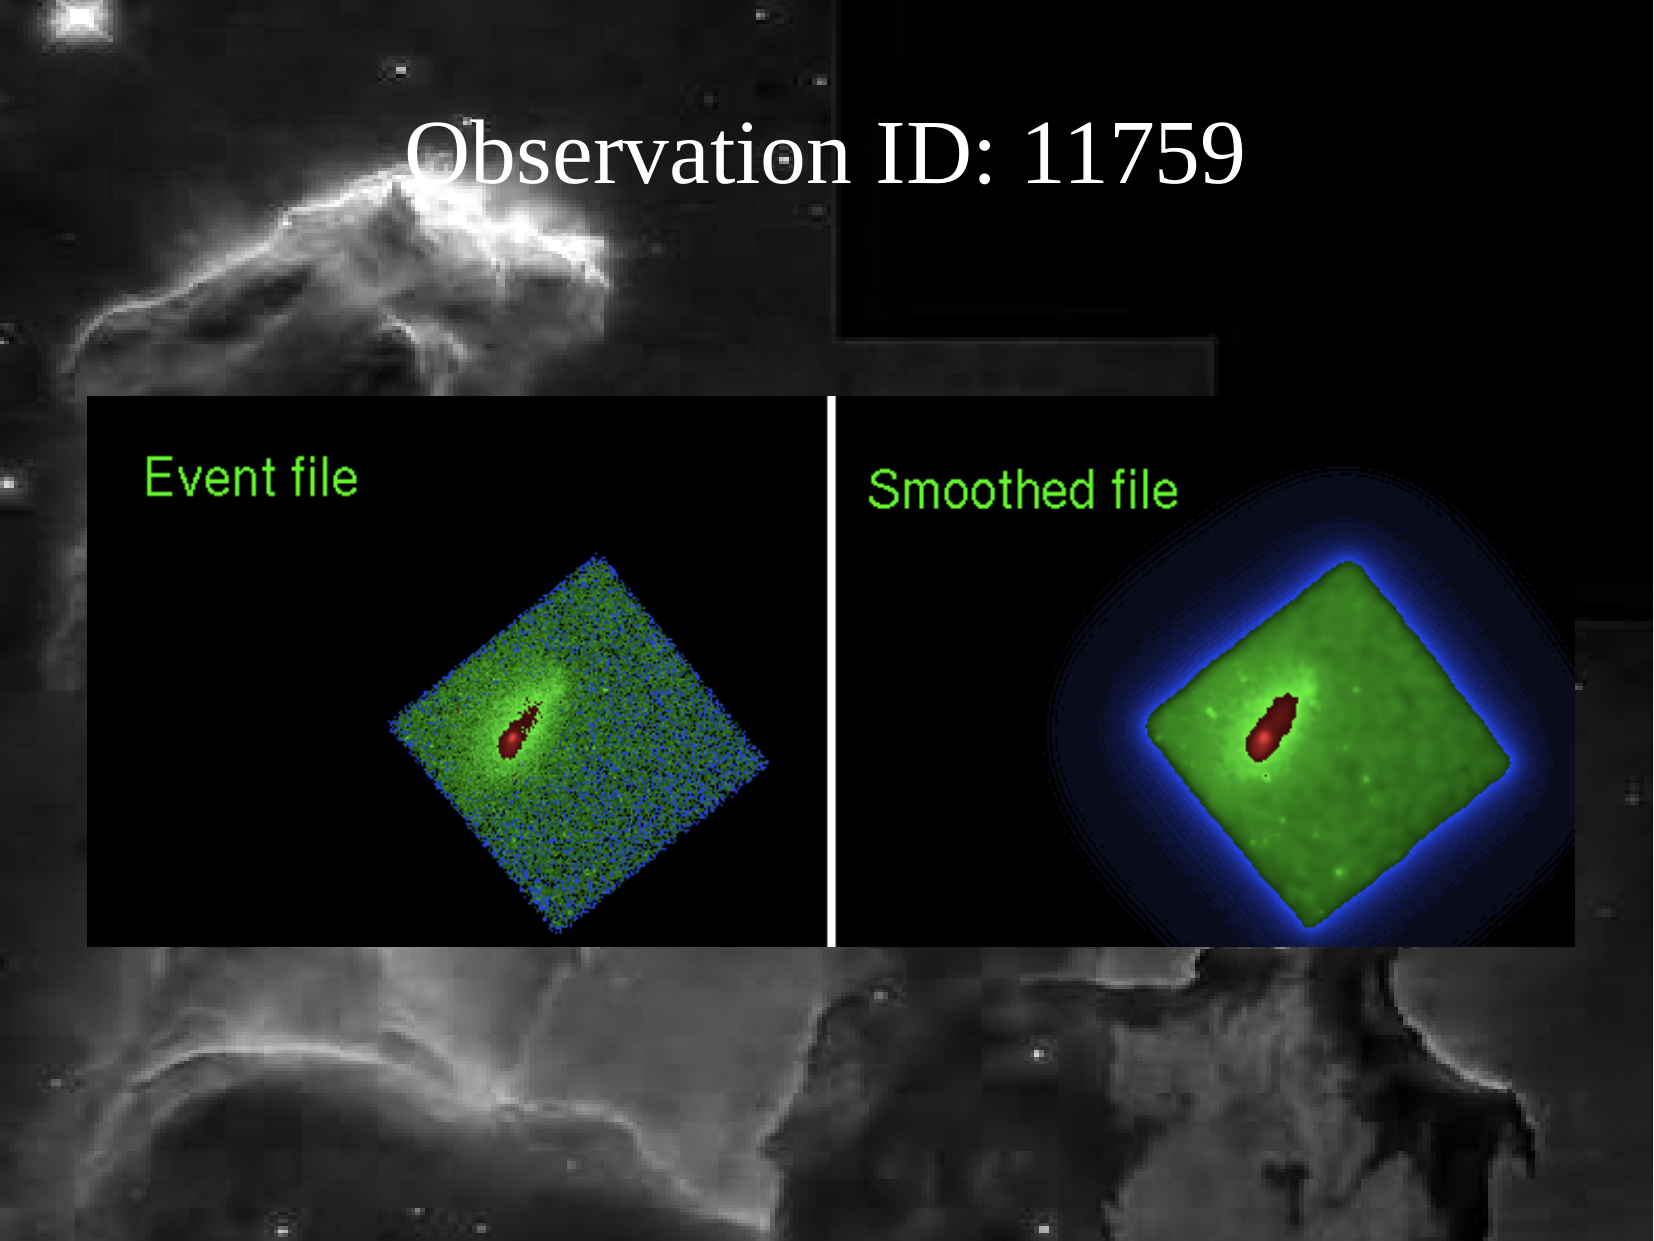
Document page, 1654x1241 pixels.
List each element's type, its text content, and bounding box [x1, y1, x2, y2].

picture [0, 0, 1654, 1241]
title Observation ID: 11759 [82, 49, 1571, 257]
